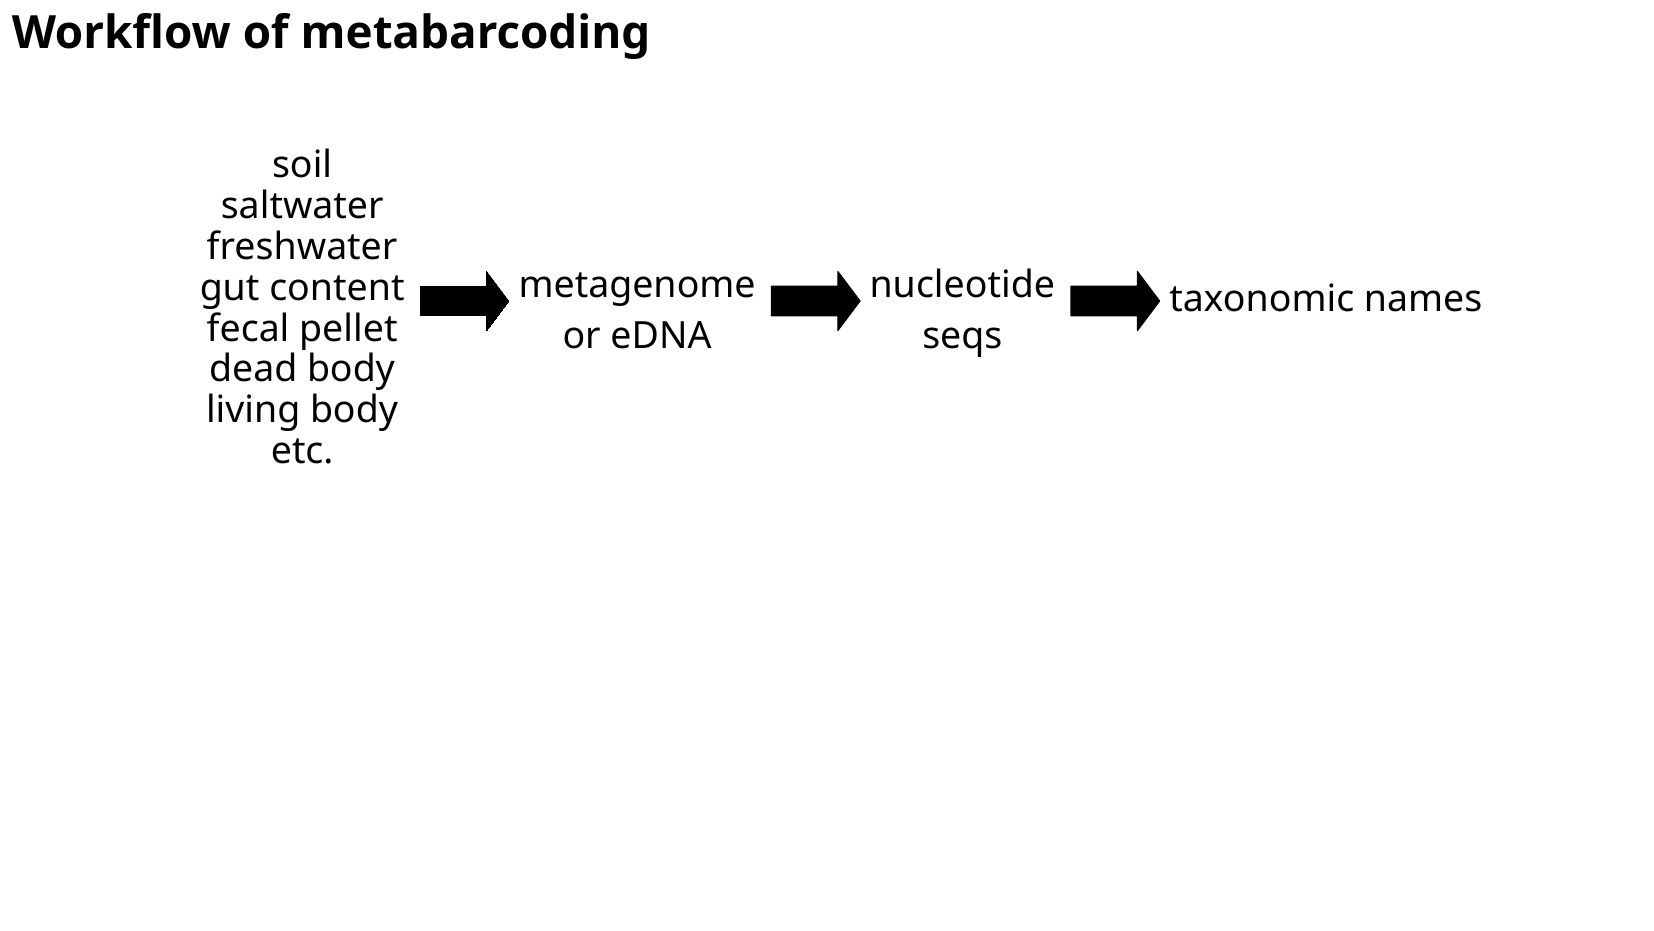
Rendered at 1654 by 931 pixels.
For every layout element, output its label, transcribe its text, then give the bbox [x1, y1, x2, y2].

title Workflow of metabarcoding [11, 0, 1642, 130]
text_box metagenome or eDNA [503, 249, 771, 367]
text_box [771, 271, 861, 331]
text_box nucleotide seqs [854, 249, 1071, 367]
text_box soil saltwater freshwater gut content fecal pellet dead body living body etc. [184, 137, 420, 480]
text_box [420, 271, 509, 331]
text_box [1071, 271, 1160, 331]
text_box taxonomic names [1154, 263, 1498, 330]
